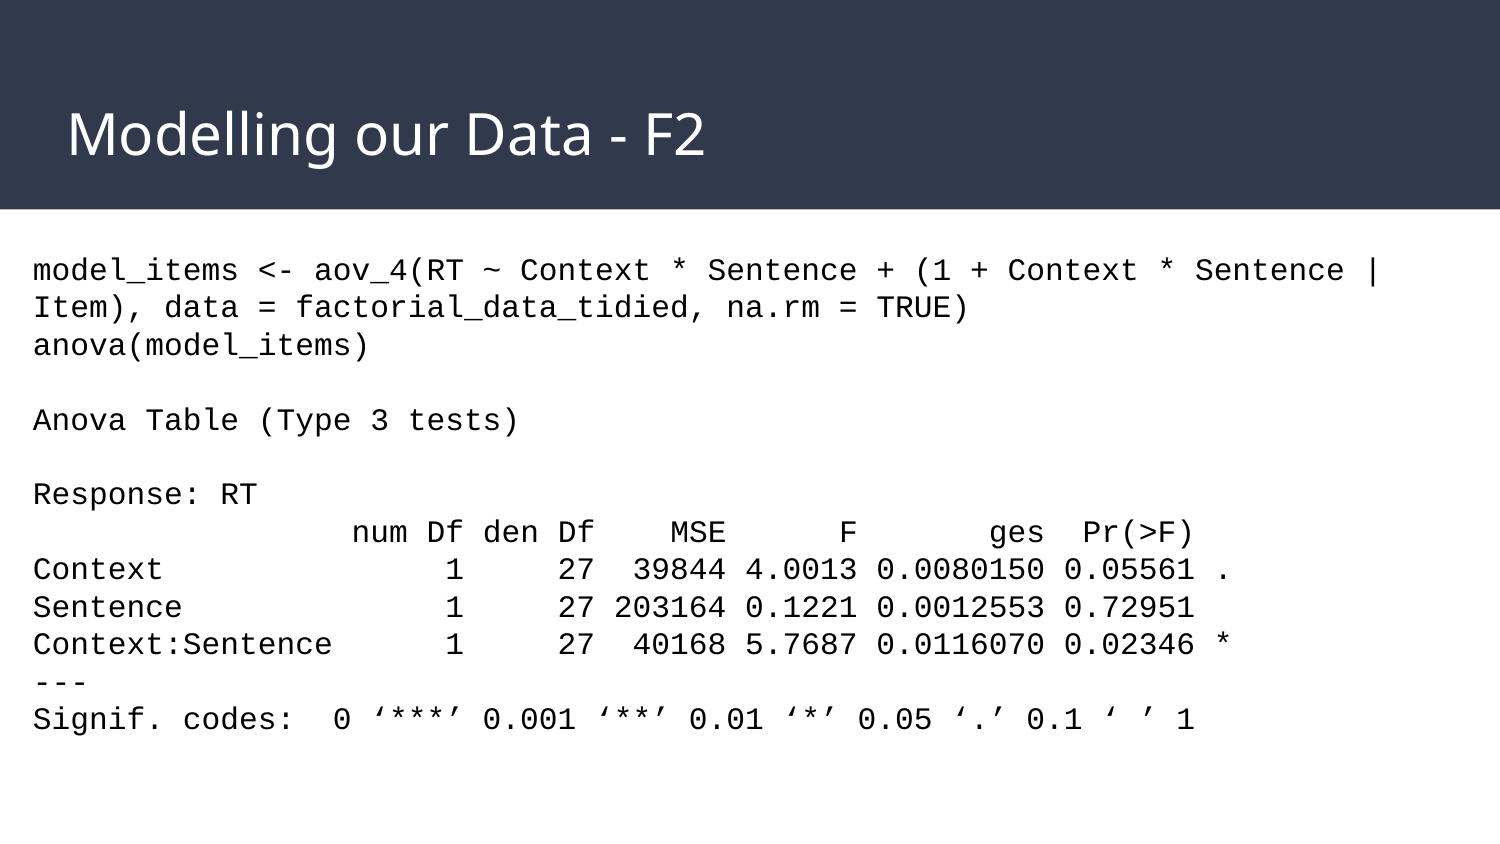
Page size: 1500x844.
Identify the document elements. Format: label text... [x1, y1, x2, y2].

title Modelling our Data - F2 [51, 82, 1449, 185]
text_box model_items <- aov_4(RT ~ Context * Sentence + (1 + Context * Sentence | Item), data = factorial_data_tidied, na.rm = TRUE) anova(model_items) Anova Table (Type 3 tests) Response: RT num Df den Df MSE F ges Pr(>F) Context 1 27 39844 4.0013 0.0080150 0.05561 . Sentence 1 27 203164 0.1221 0.0012553 0.72951 Context:Sentence 1 27 40168 5.7687 0.0116070 0.02346 * --- Signif. codes: 0 ‘***’ 0.001 ‘**’ 0.01 ‘*’ 0.05 ‘.’ 0.1 ‘ ’ 1 [17, 234, 1470, 824]
